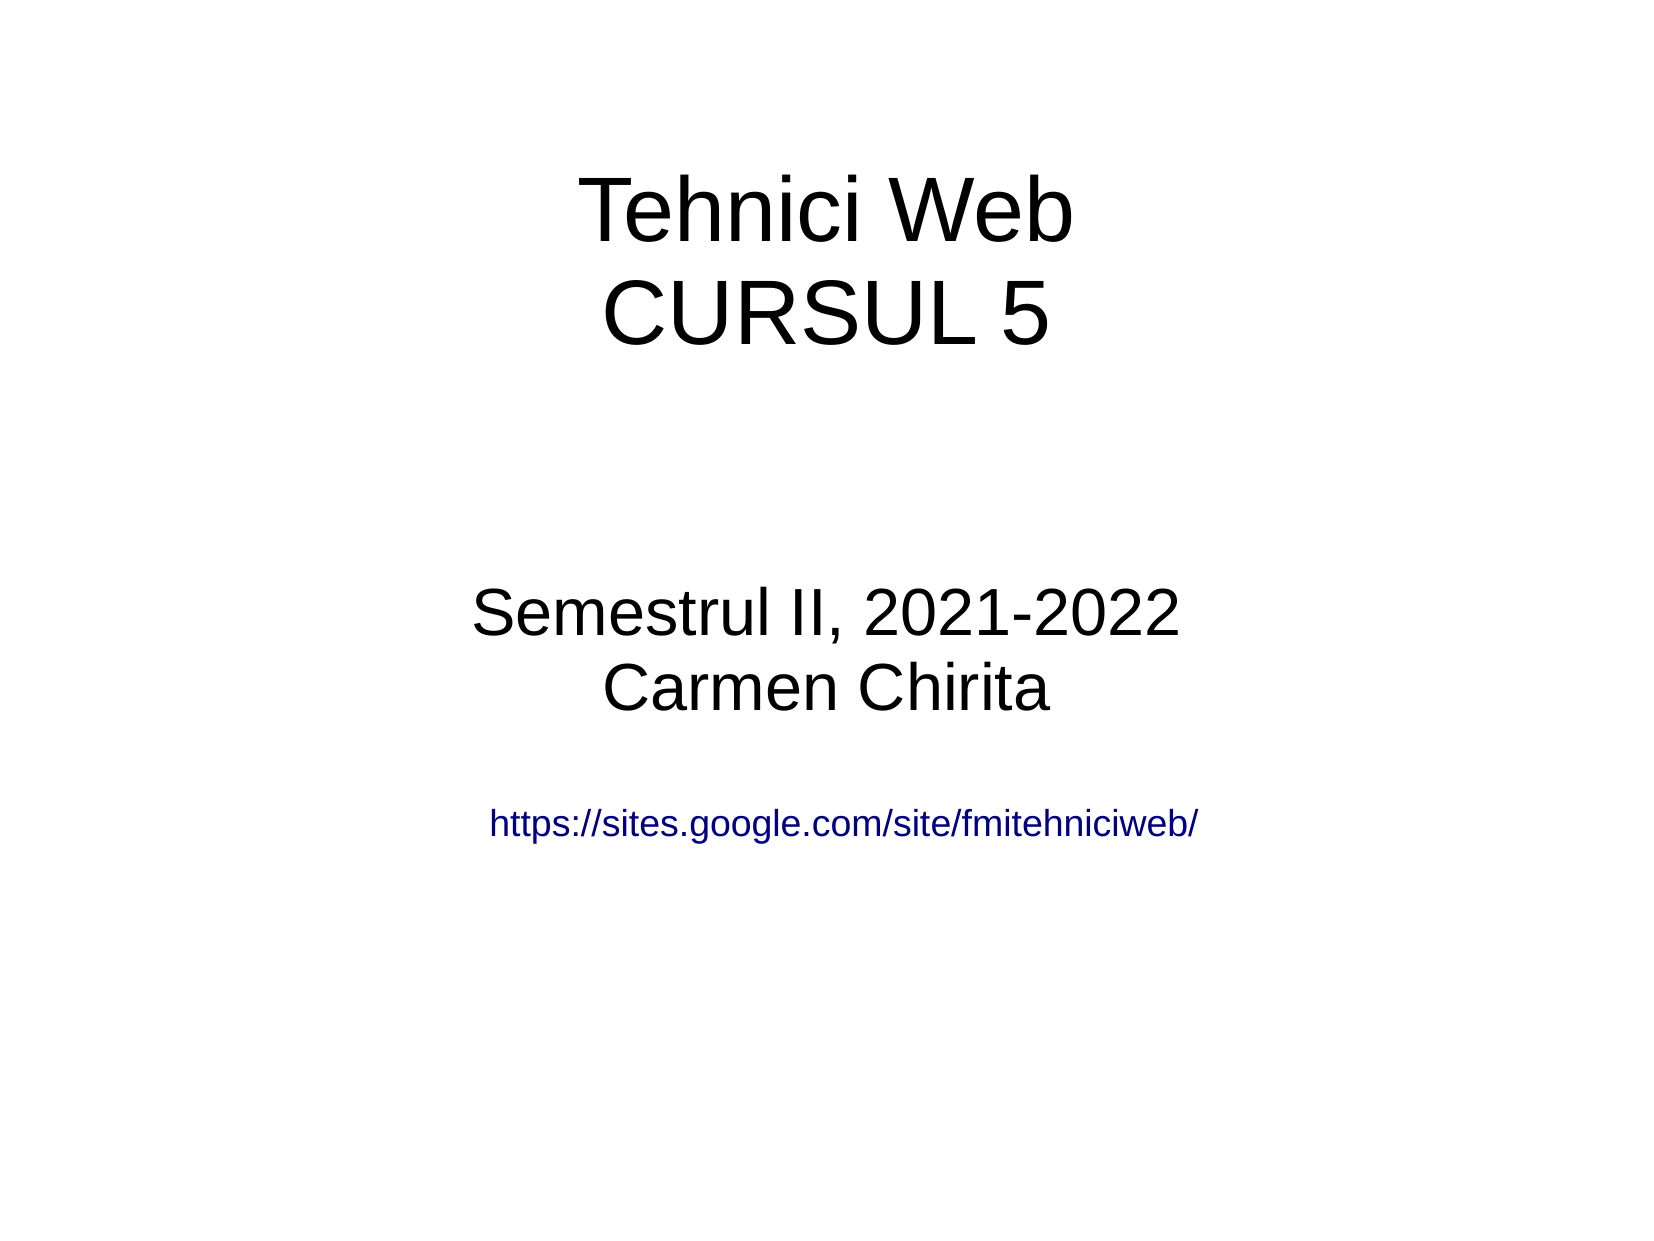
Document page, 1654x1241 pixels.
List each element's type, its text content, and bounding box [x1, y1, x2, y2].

subtitle Semestrul II, 2021-2022 Carmen Chirita [82, 290, 1571, 1010]
title Tehnici Web CURSUL 5 [82, 158, 1571, 290]
text_box https://sites.google.com/site/fmitehniciweb/ [474, 794, 1353, 865]
